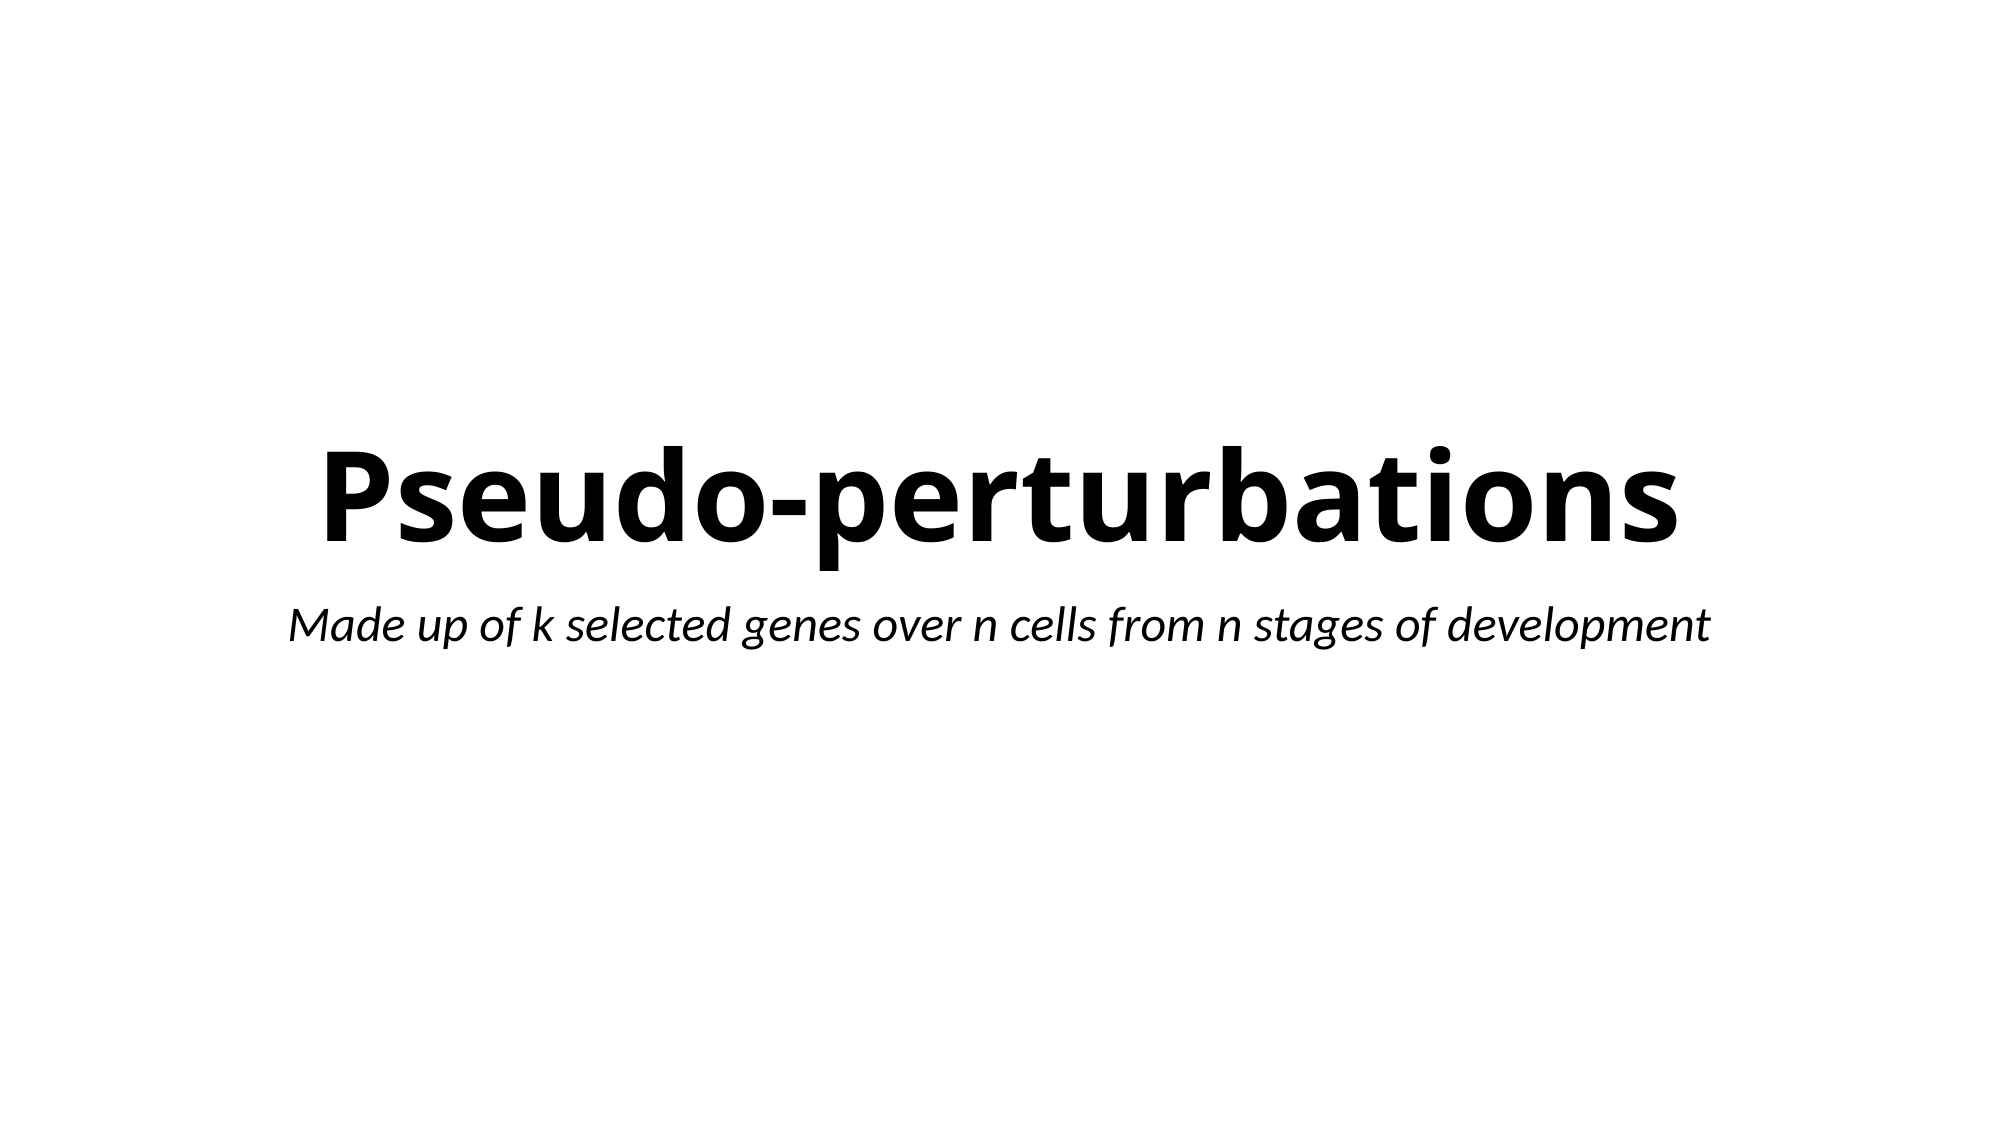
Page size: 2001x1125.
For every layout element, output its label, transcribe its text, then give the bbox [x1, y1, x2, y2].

subtitle Made up of k selected genes over n cells from n stages of development [249, 590, 1750, 863]
title Pseudo-perturbations [249, 184, 1750, 576]
